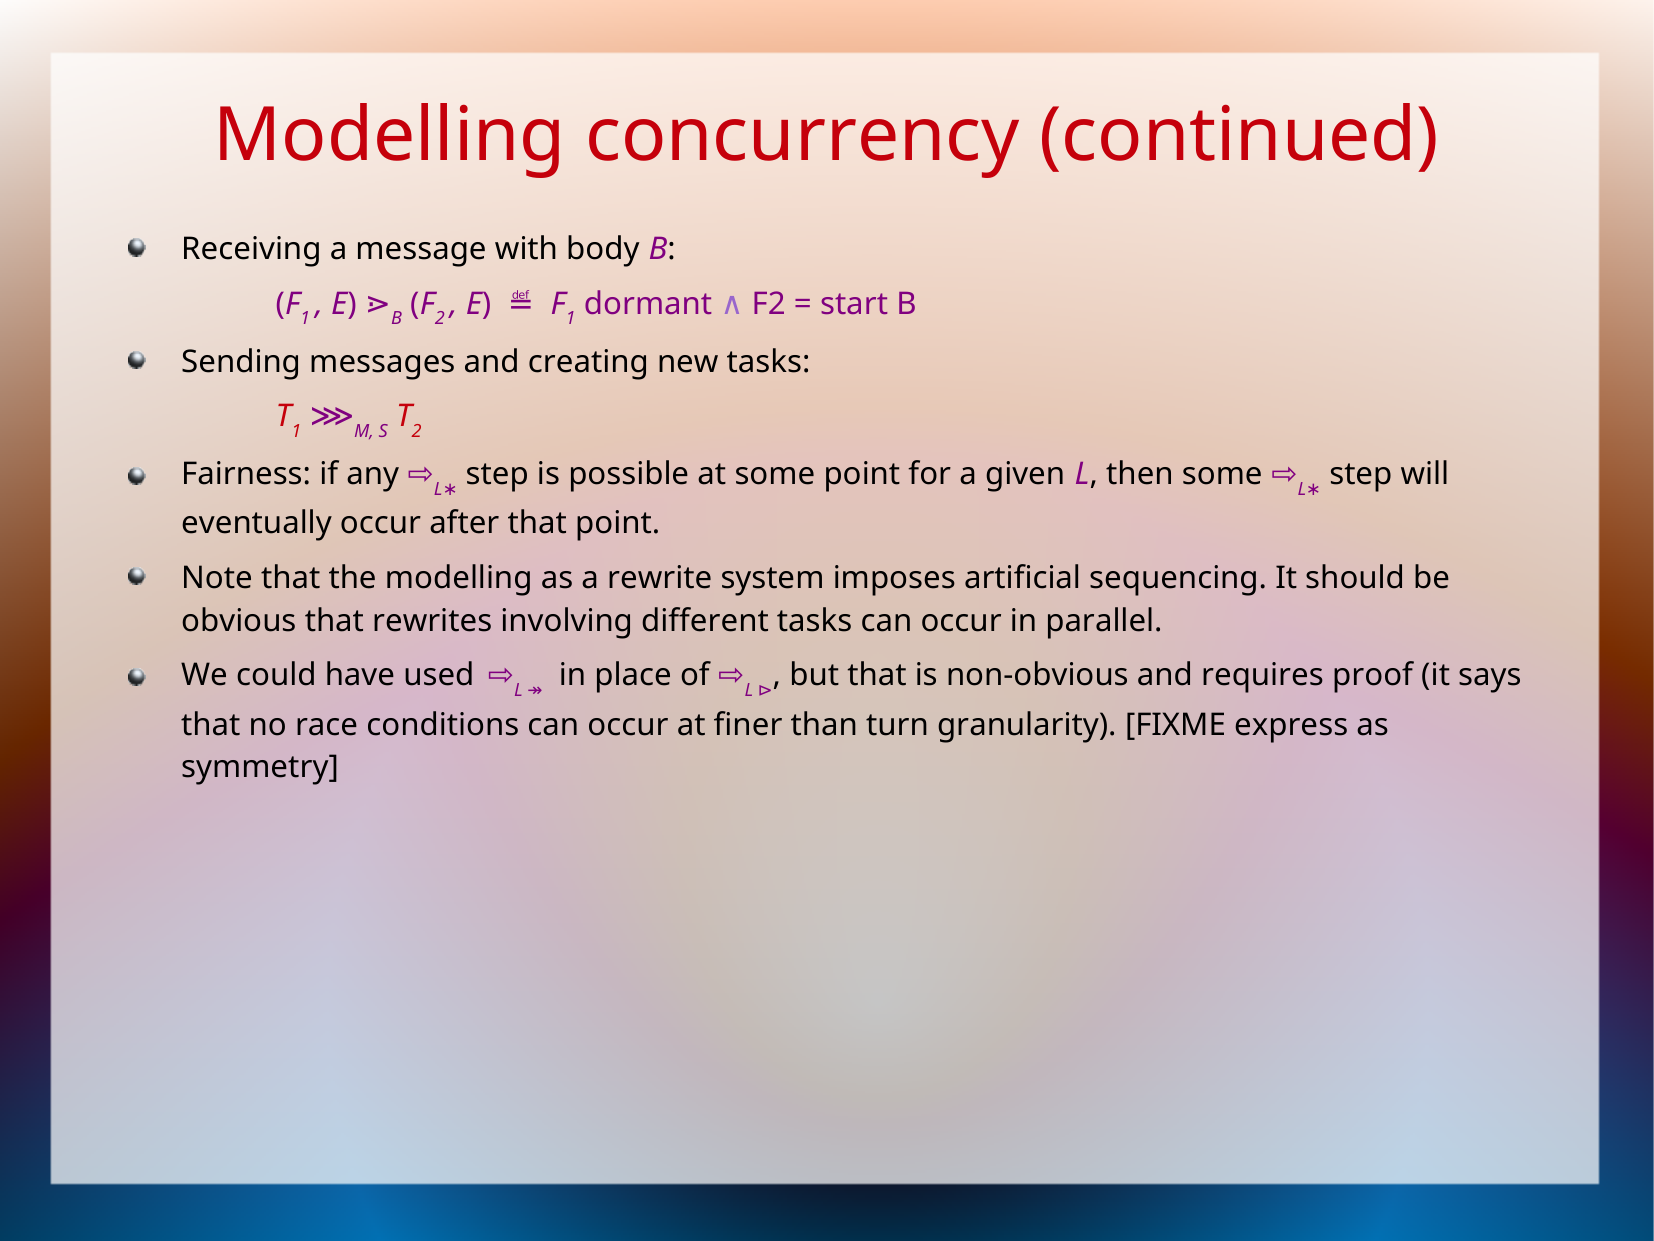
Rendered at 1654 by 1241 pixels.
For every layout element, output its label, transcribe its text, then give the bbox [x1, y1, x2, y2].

list Receiving a message with body B: (F1 , E) ⋗B (F2 , E) ≝ F1 dormant ∧ F2 = start B Sending messages and creating new tasks: T1 ⋙M, S T2 Fairness: if any ⇨L∗ step is possible at some point for a given L, then some ⇨L∗ step will eventually occur after that point. Note that the modelling as a rewrite system imposes artificial sequencing. It should be obvious that rewrites involving different tasks can occur in parallel. We could have used ⇨L ↠ in place of ⇨L ⊳, but that is non-obvious and requires proof (it says that no race conditions can occur at finer than turn granularity). [FIXME express as symmetry] [110, 226, 1528, 1093]
title Modelling concurrency (continued) [82, 55, 1571, 207]
picture [0, 0, 1654, 1241]
